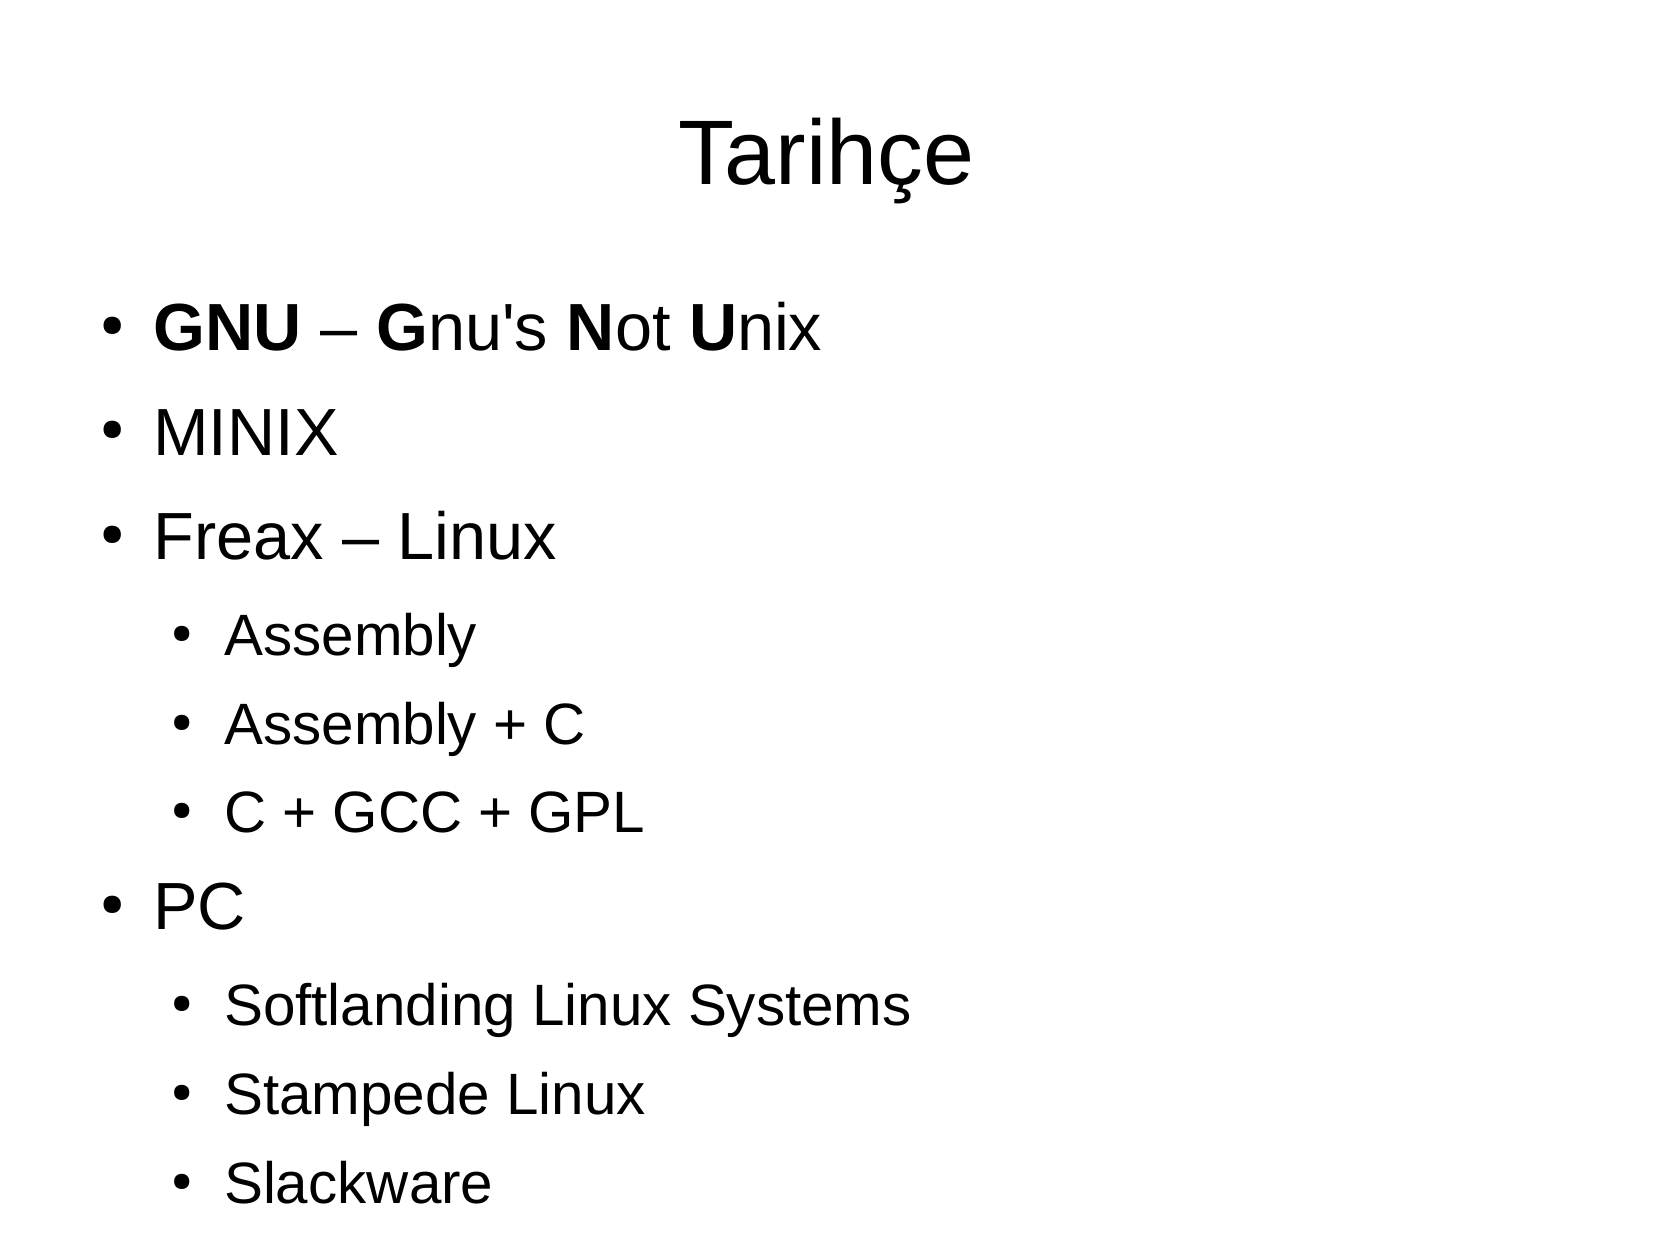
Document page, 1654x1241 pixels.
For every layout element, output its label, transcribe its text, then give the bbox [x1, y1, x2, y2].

list GNU – Gnu's Not Unix MINIX Freax – Linux Assembly Assembly + C C + GCC + GPL PC Softlanding Linux Systems Stampede Linux Slackware Debian [82, 290, 1571, 1109]
title Tarihçe [82, 49, 1571, 257]
